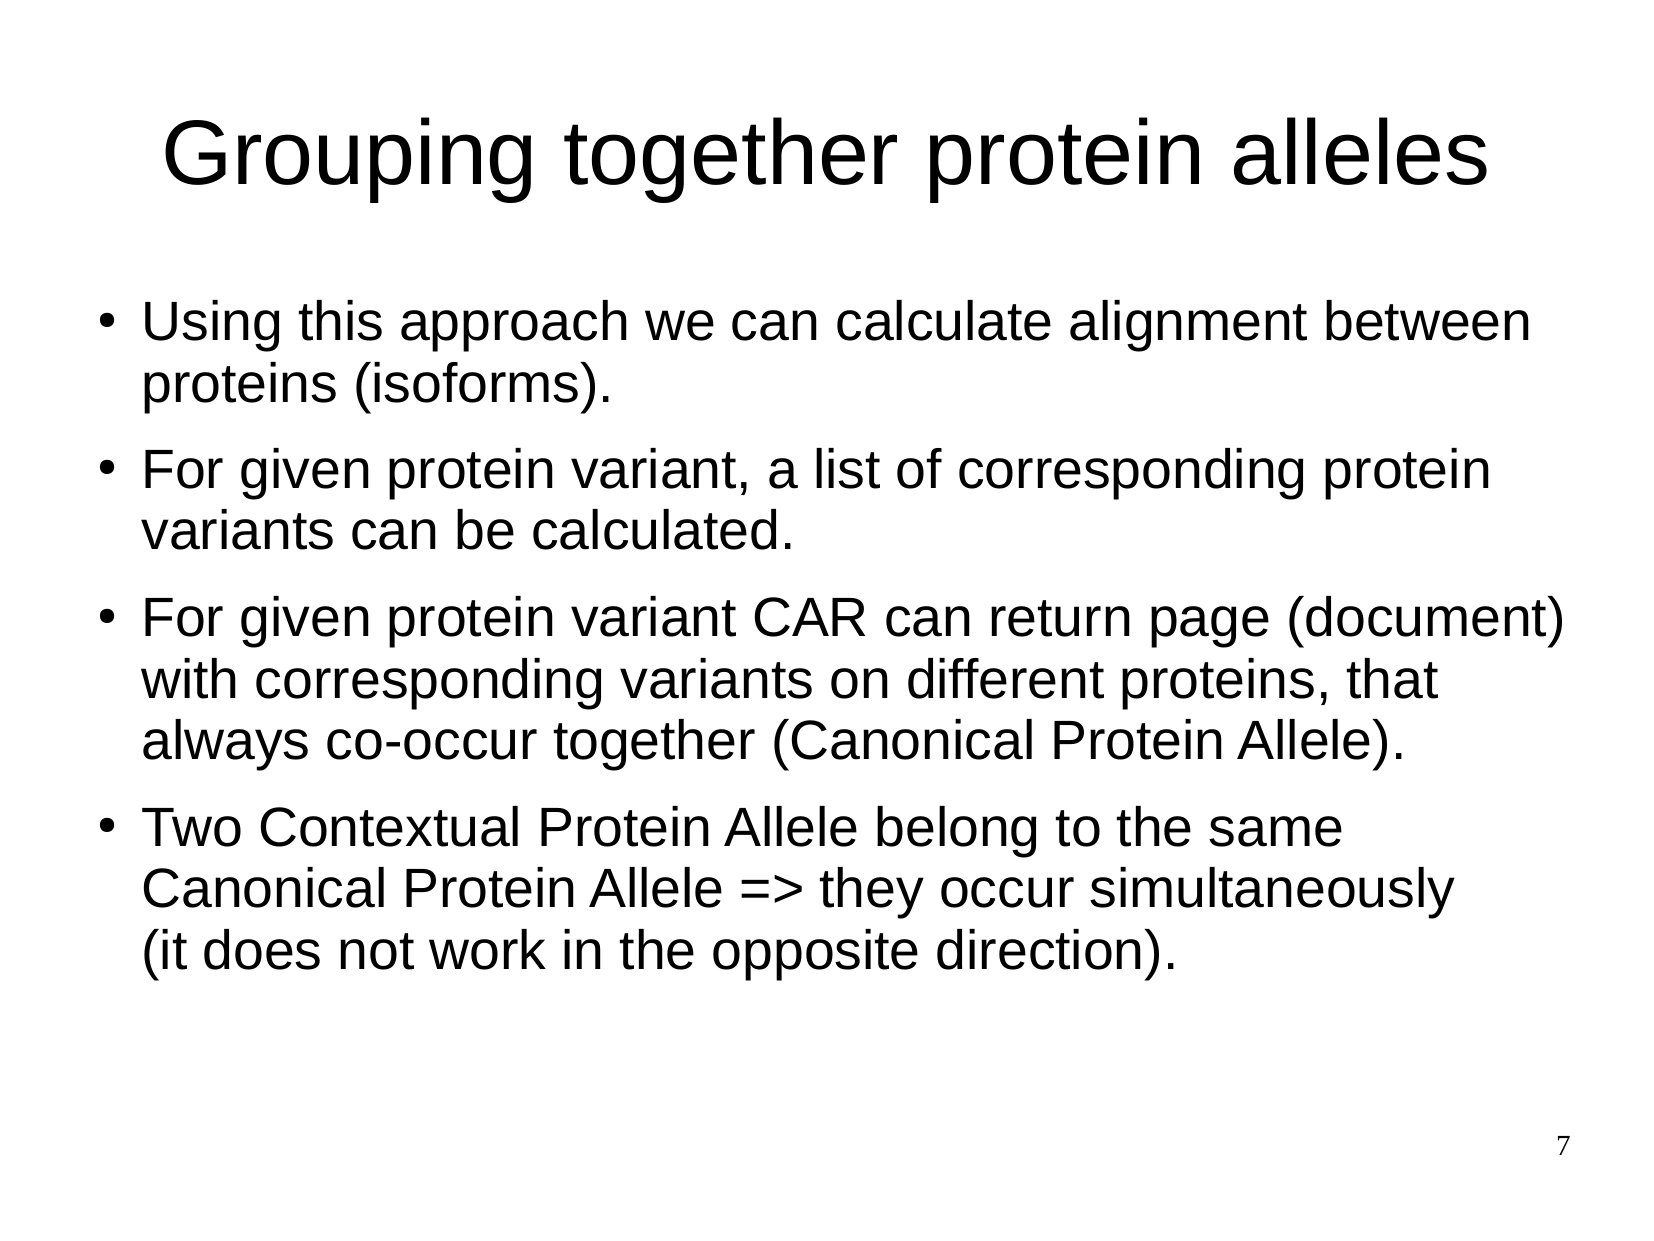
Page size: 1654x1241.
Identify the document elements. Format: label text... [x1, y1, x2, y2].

title Grouping together protein alleles [82, 49, 1571, 257]
list Using this approach we can calculate alignment between proteins (isoforms). For given protein variant, a list of corresponding protein variants can be calculated. For given protein variant CAR can return page (document) with corresponding variants on different proteins, that always co-occur together (Canonical Protein Allele). Two Contextual Protein Allele belong to the same Canonical Protein Allele => they occur simultaneously (it does not work in the opposite direction). [82, 290, 1571, 1010]
